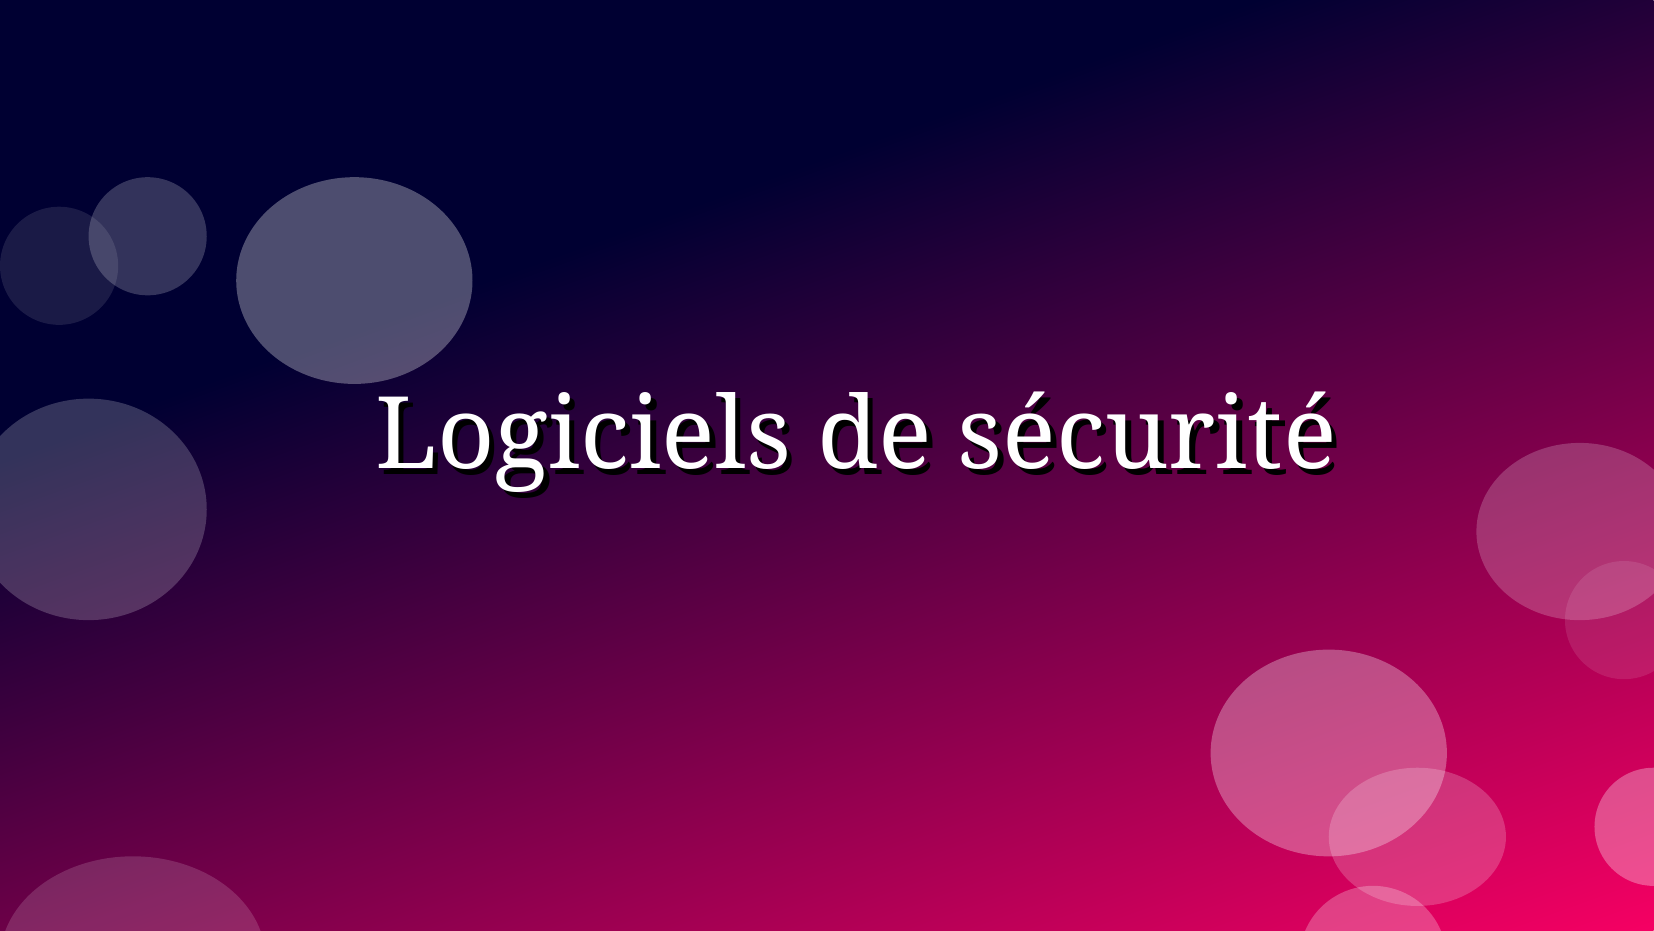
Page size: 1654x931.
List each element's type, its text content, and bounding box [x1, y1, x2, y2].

text_box Logiciels de sécurité [236, 354, 1477, 931]
